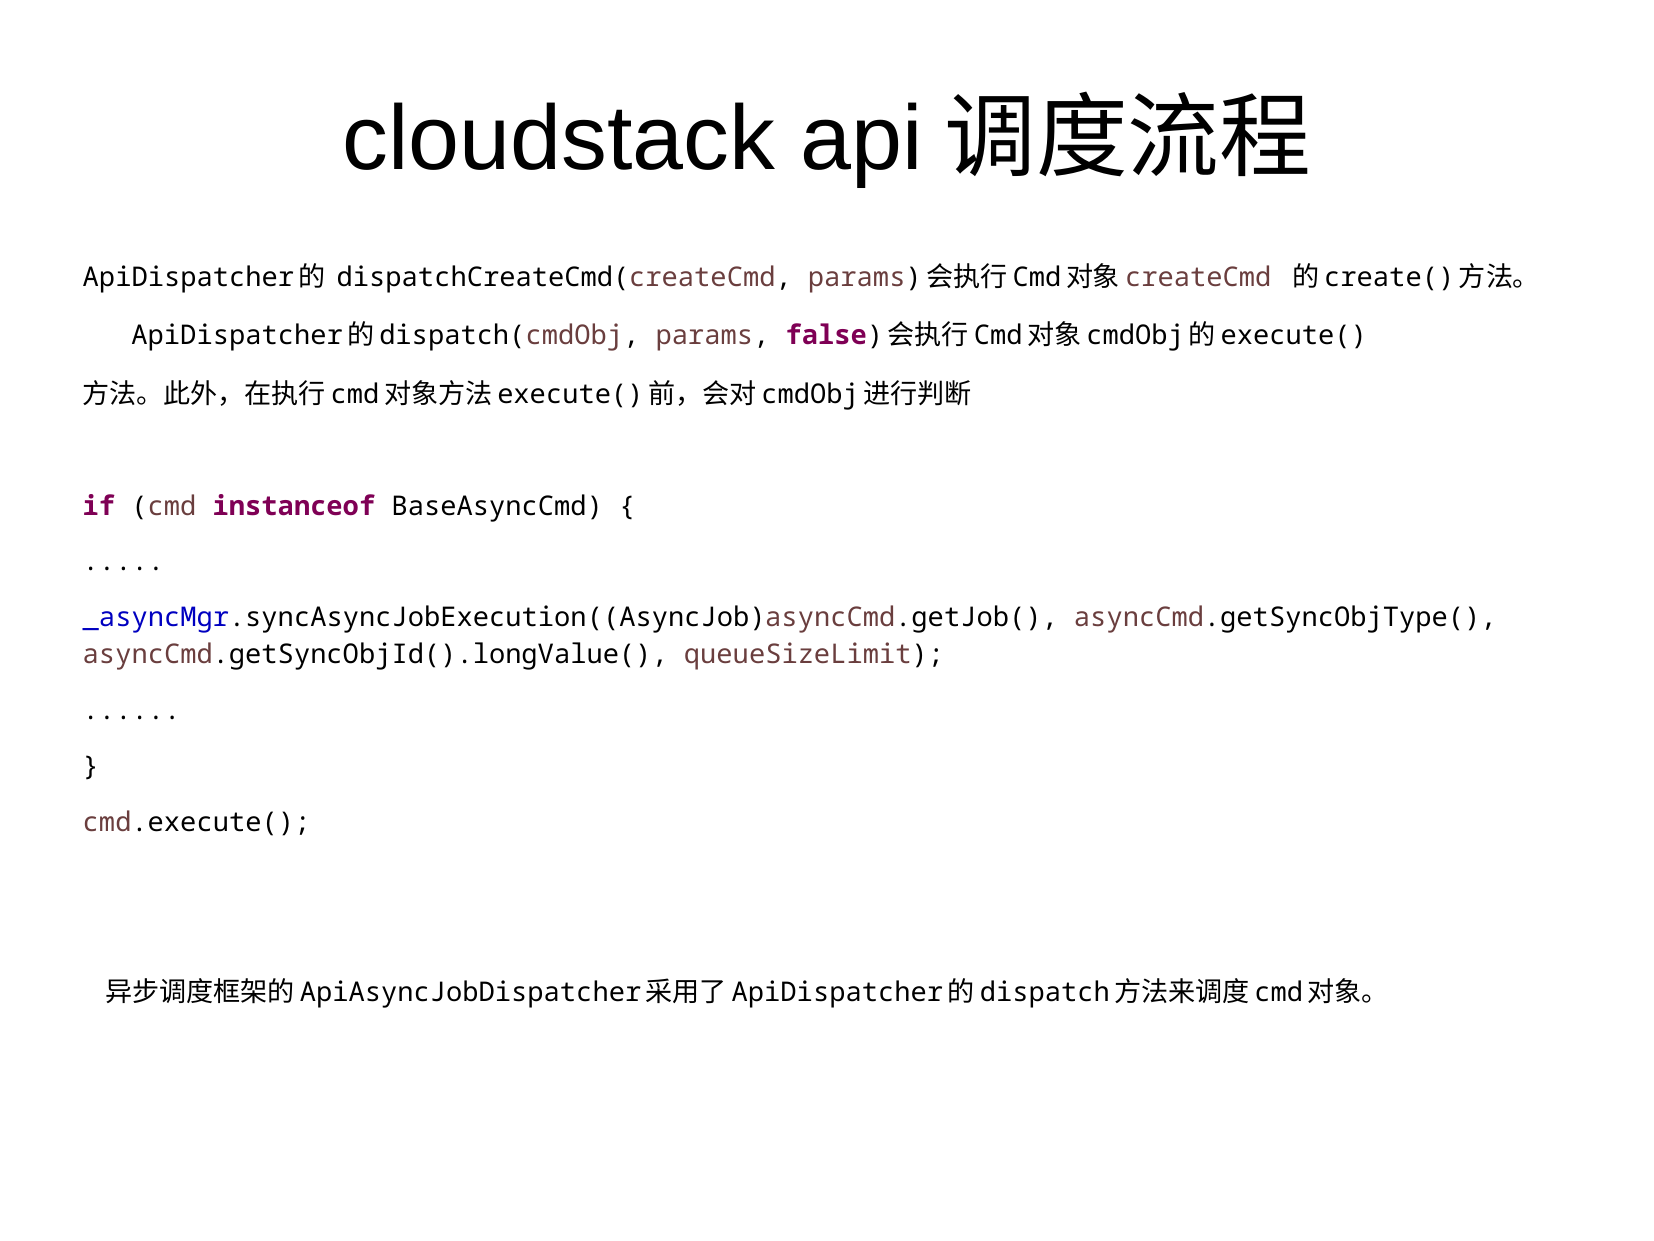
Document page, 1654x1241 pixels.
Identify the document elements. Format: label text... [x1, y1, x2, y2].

list ApiDispatcher的 dispatchCreateCmd(createCmd, params)会执行Cmd对象createCmd 的create()方法。 ApiDispatcher的dispatch(cmdObj, params, false)会执行Cmd对象cmdObj的execute() 方法。此外，在执行cmd对象方法execute()前，会对cmdObj进行判断 if (cmd instanceof BaseAsyncCmd) { ..... _asyncMgr.syncAsyncJobExecution((AsyncJob)asyncCmd.getJob(), asyncCmd.getSyncObjType(), asyncCmd.getSyncObjId().longValue(), queueSizeLimit); ...... } cmd.execute(); 异步调度框架的ApiAsyncJobDispatcher采用了ApiDispatcher的dispatch方法来调度cmd对象。 [82, 255, 1571, 1010]
title cloudstack api调度流程 [82, 49, 1571, 211]
